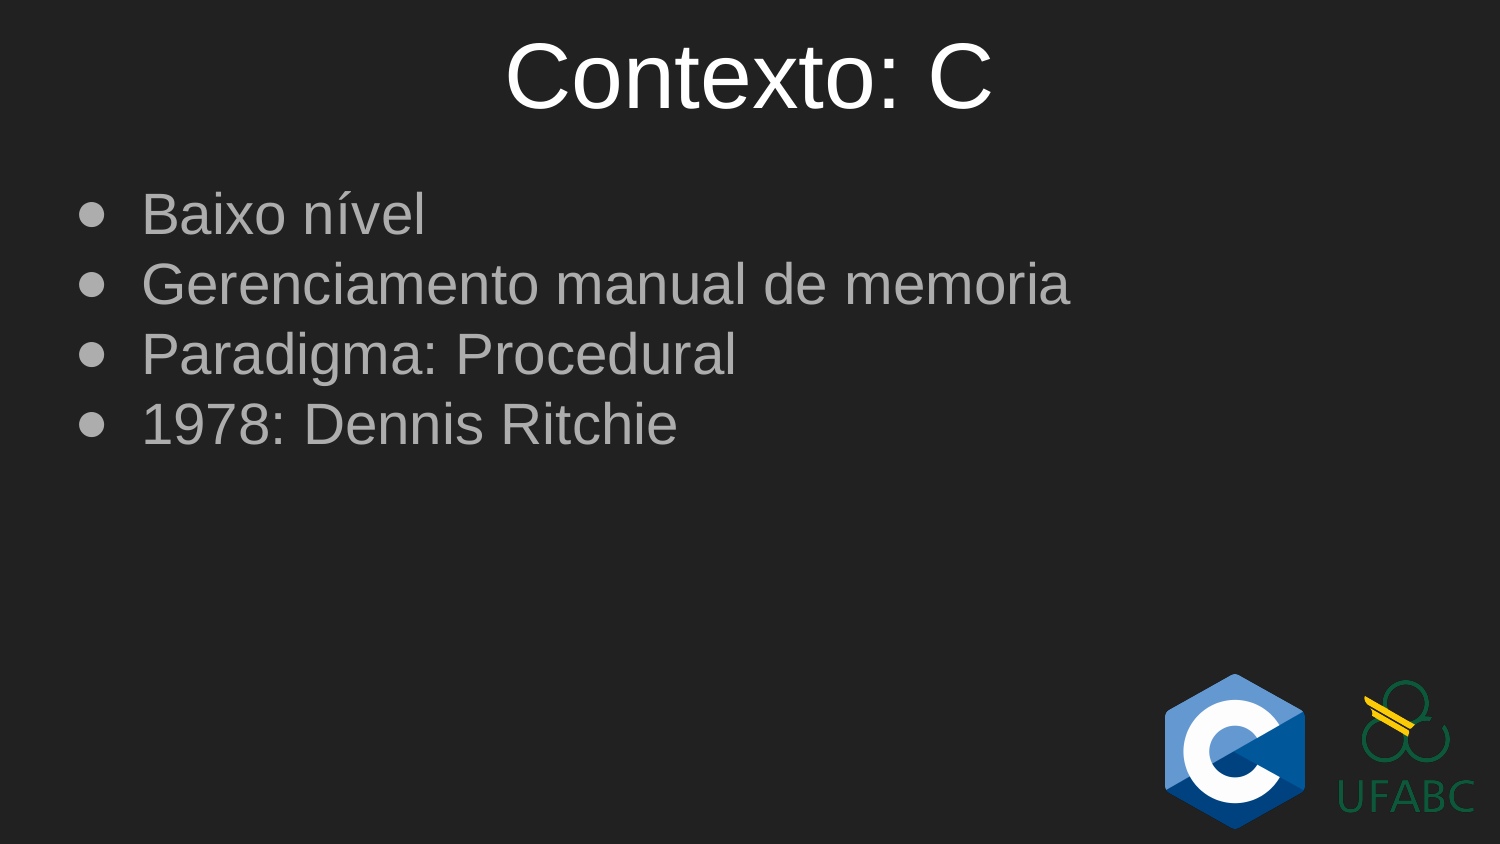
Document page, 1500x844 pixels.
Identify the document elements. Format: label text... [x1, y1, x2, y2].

picture [1335, 680, 1475, 823]
title Contexto: C [342, 0, 1158, 143]
subtitle Baixo nível Gerenciamento manual de memoria Paradigma: Procedural 1978: Dennis Ritchie [51, 160, 1449, 515]
picture [1165, 674, 1305, 829]
